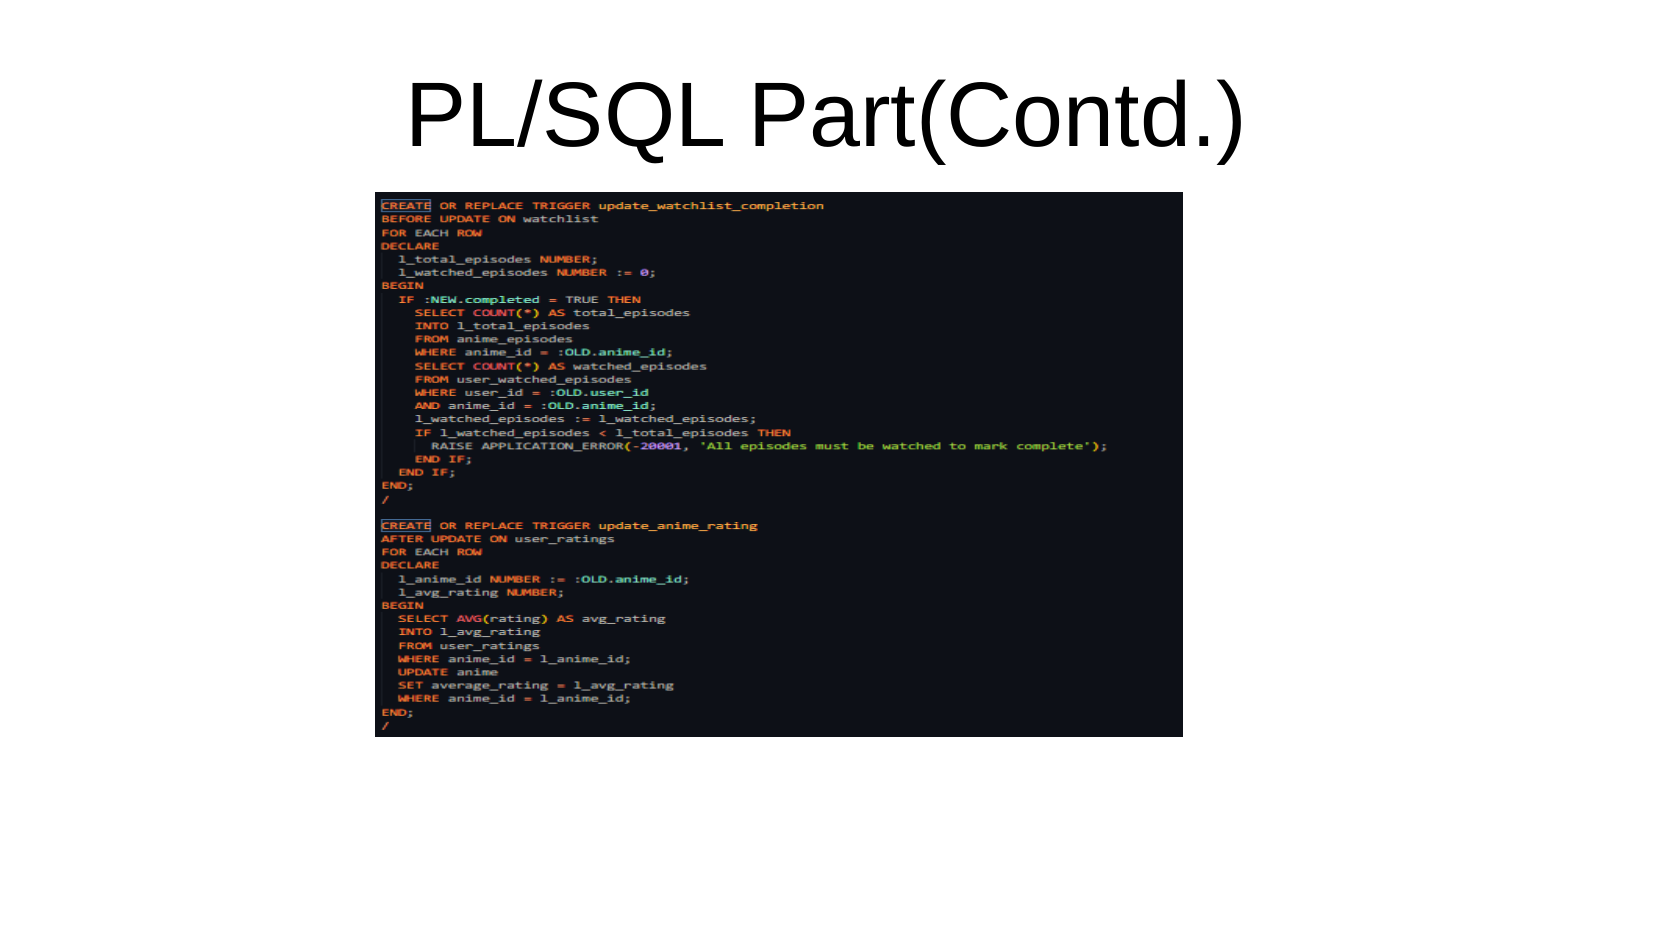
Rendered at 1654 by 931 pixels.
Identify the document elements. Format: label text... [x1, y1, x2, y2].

title PL/SQL Part(Contd.) [82, 37, 1571, 193]
picture [375, 192, 1183, 737]
